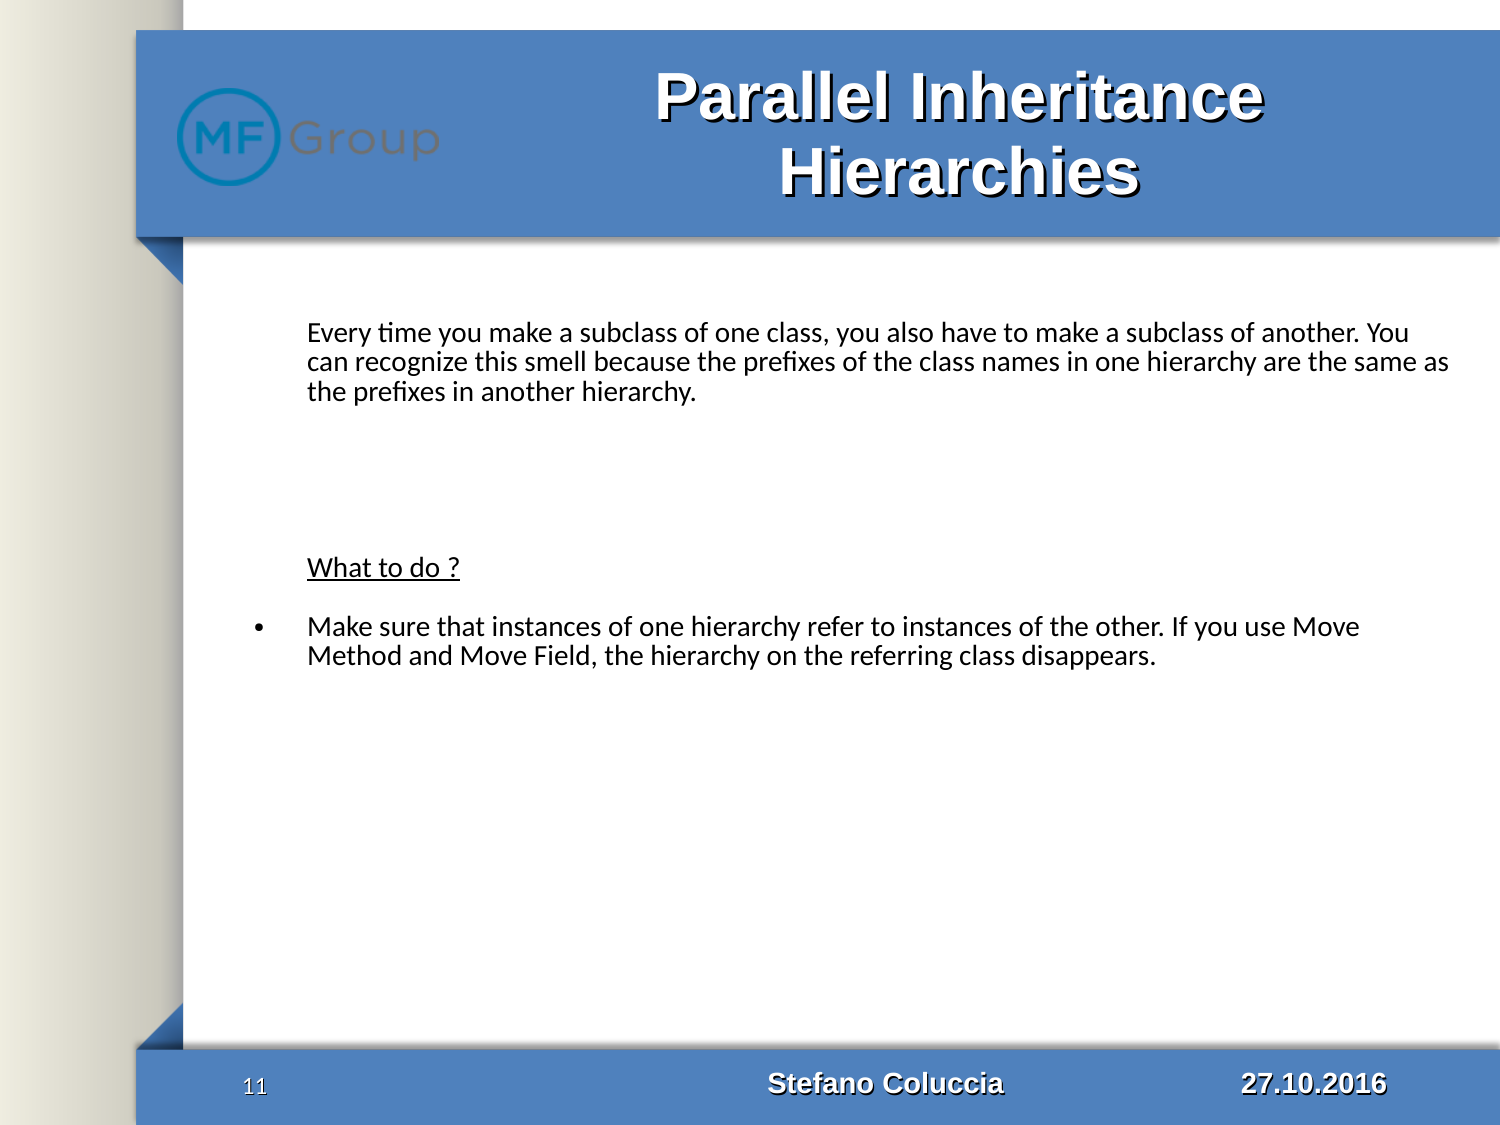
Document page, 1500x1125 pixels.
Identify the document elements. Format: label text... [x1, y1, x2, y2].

title 27.10.2016 [1151, 1062, 1477, 1105]
list Every time you make a subclass of one class, you also have to make a subclass of another. You can recognize this smell because the prefixes of the class names in one hierarchy are the same as the prefixes in another hierarchy. What to do ? Make sure that instances of one hierarchy refer to instances of the other. If you use Move Method and Move Field, the hierarchy on the referring class disappears. [236, 261, 1453, 1032]
picture [0, 0, 1500, 1125]
title Stefano Coluccia [738, 1062, 1034, 1105]
title Parallel Inheritance Hierarchies [472, 48, 1447, 221]
